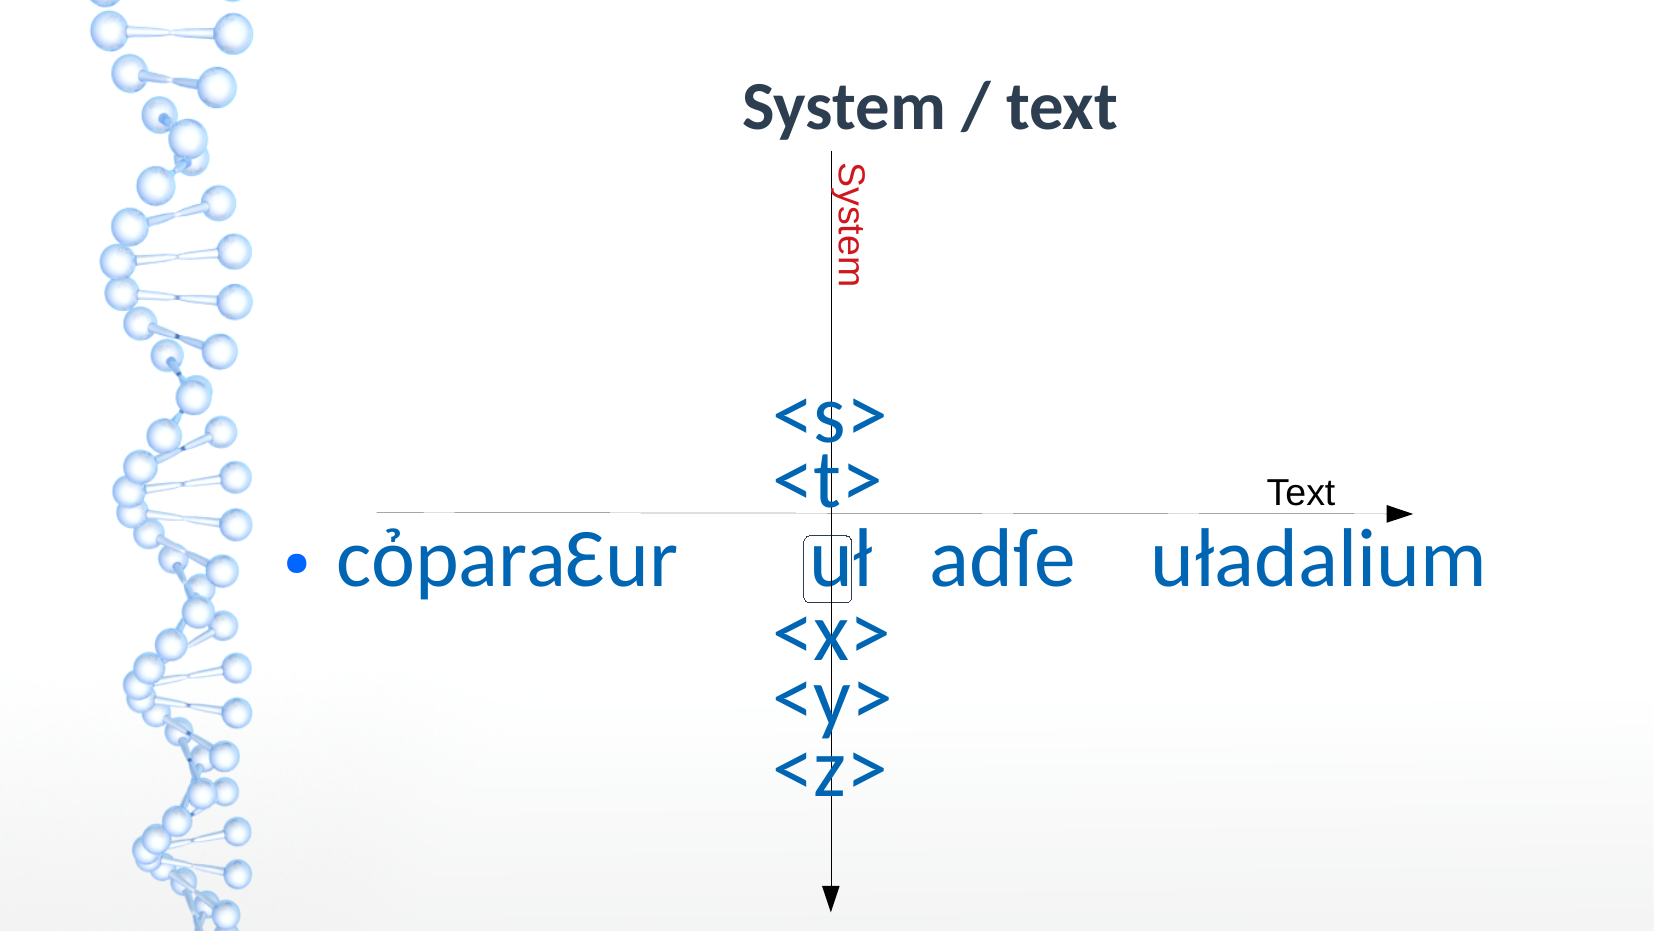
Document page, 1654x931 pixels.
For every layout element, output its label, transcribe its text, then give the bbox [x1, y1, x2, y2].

text_box <s> [757, 372, 918, 471]
text_box [803, 536, 831, 591]
text_box <t> [757, 471, 918, 536]
text_box [832, 536, 852, 591]
title System / text [265, 35, 1595, 189]
text_box <y> [757, 690, 918, 755]
text_box <x> [757, 591, 918, 690]
text_box <z> [757, 755, 918, 825]
list cỏparaƐur uł adſe uładalium [265, 523, 806, 615]
picture [0, 0, 1654, 931]
list cỏparaƐur uł adſe uładalium [850, 523, 1629, 615]
